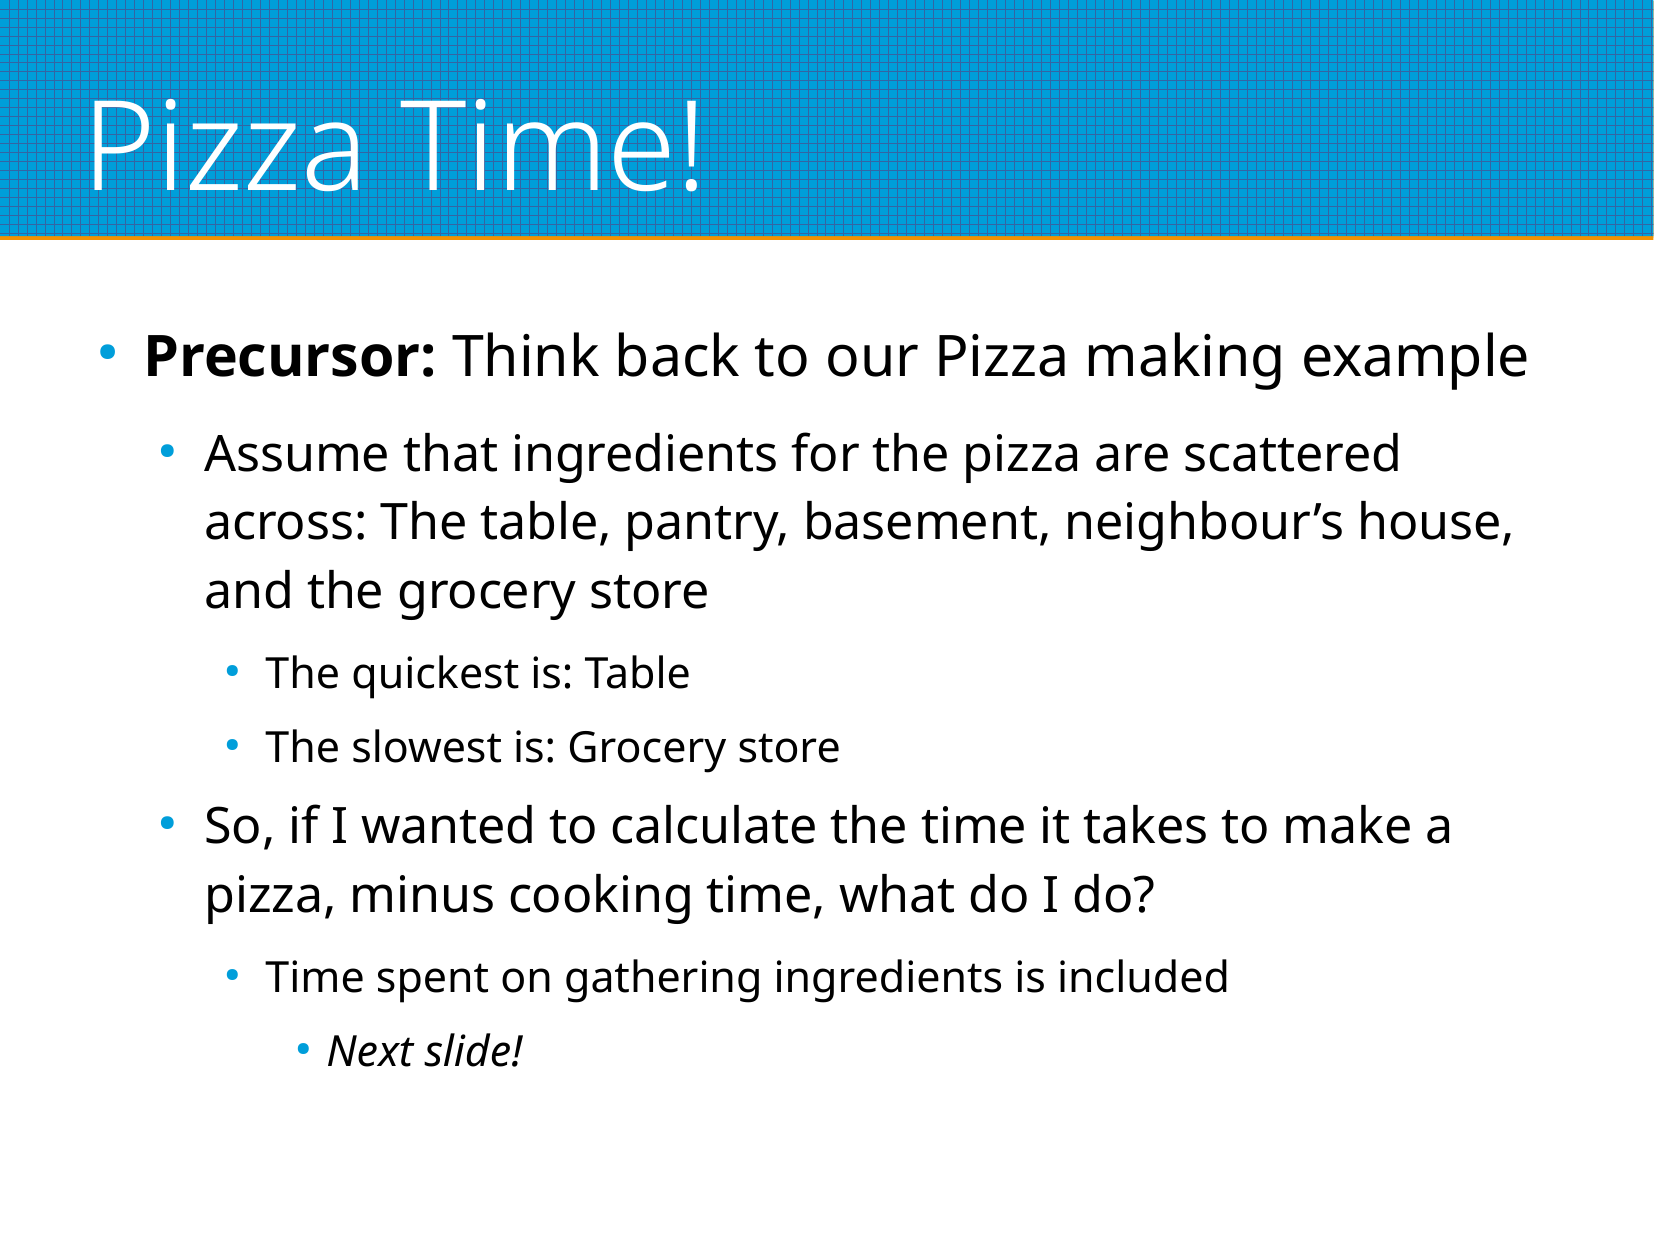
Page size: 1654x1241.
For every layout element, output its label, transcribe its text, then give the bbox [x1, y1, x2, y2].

list Precursor: Think back to our Pizza making example Assume that ingredients for the pizza are scattered across: The table, pantry, basement, neighbour’s house, and the grocery store The quickest is: Table The slowest is: Grocery store So, if I wanted to calculate the time it takes to make a pizza, minus cooking time, what do I do? Time spent on gathering ingredients is included Next slide! [82, 314, 1563, 1093]
title Pizza Time! [82, 19, 1571, 227]
